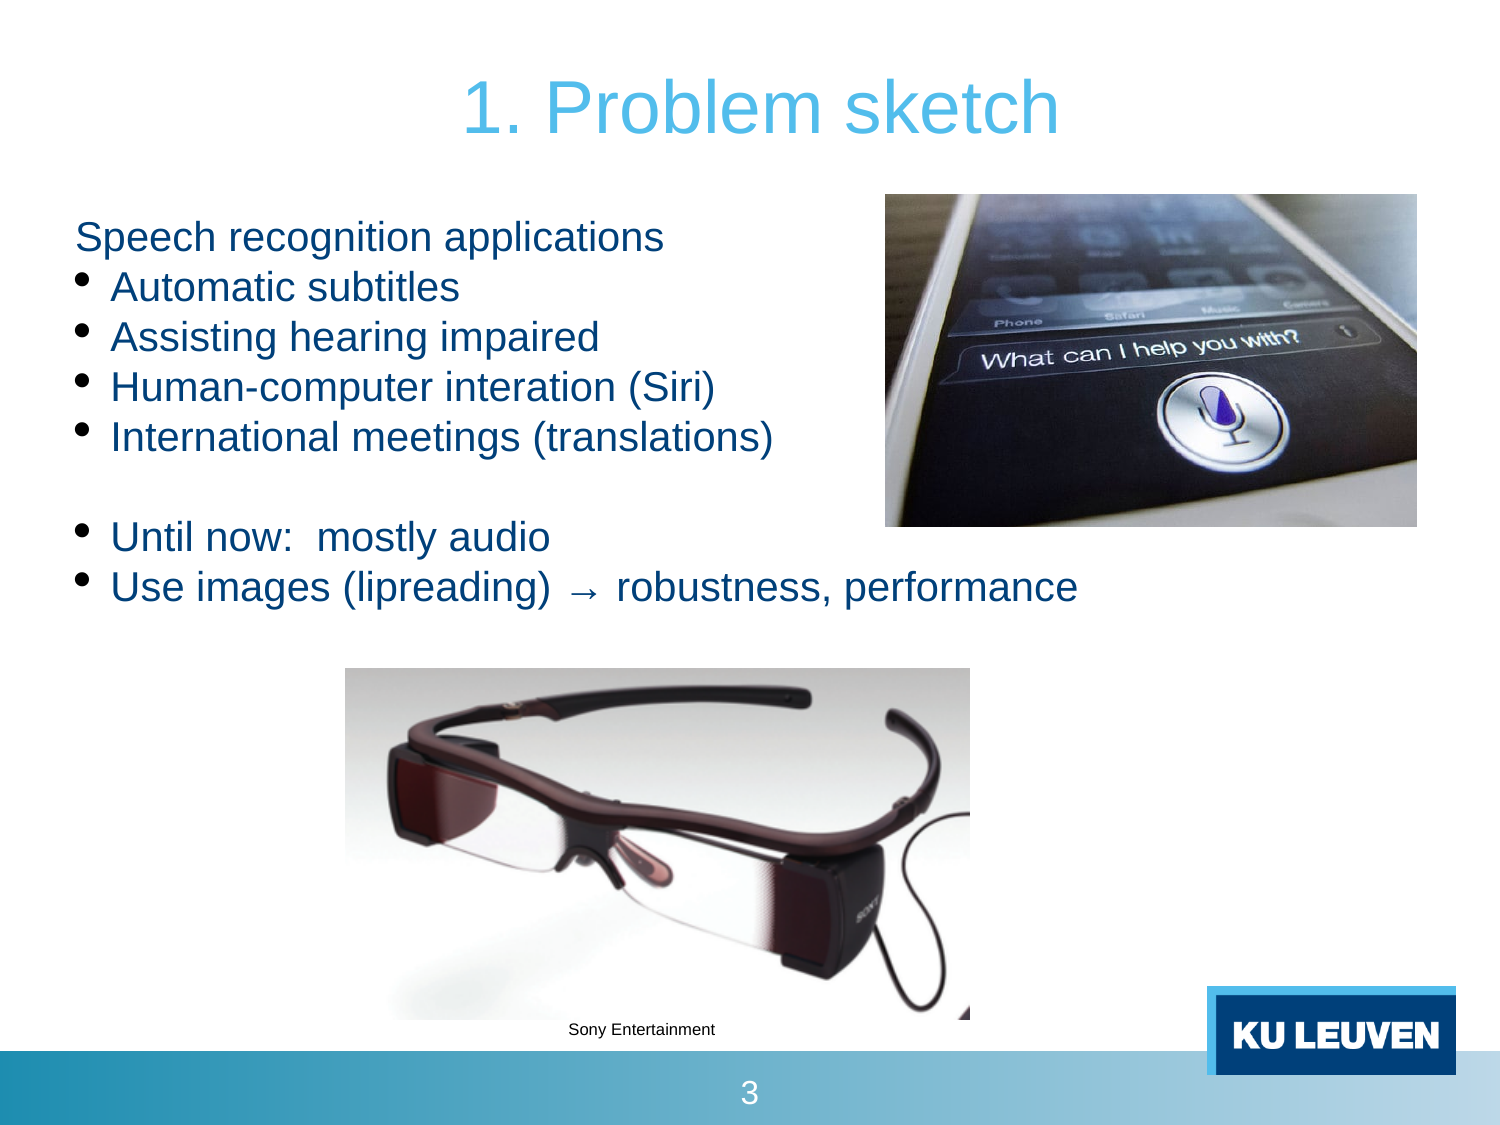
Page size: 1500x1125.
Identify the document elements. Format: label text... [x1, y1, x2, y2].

picture [885, 194, 1417, 527]
text_box Sony Entertainment [553, 1013, 766, 1052]
picture [1207, 997, 1456, 1051]
text_box Speech recognition applications Automatic subtitles Assisting hearing impaired Human-computer interation (Siri) International meetings (translations) Until now: mostly audio Use images (lipreading) → robustness, performance [74, 210, 1500, 997]
picture [345, 668, 970, 1021]
text_box <number> [0, 1051, 1500, 1125]
text_box 1. Problem sketch [88, 29, 1456, 177]
